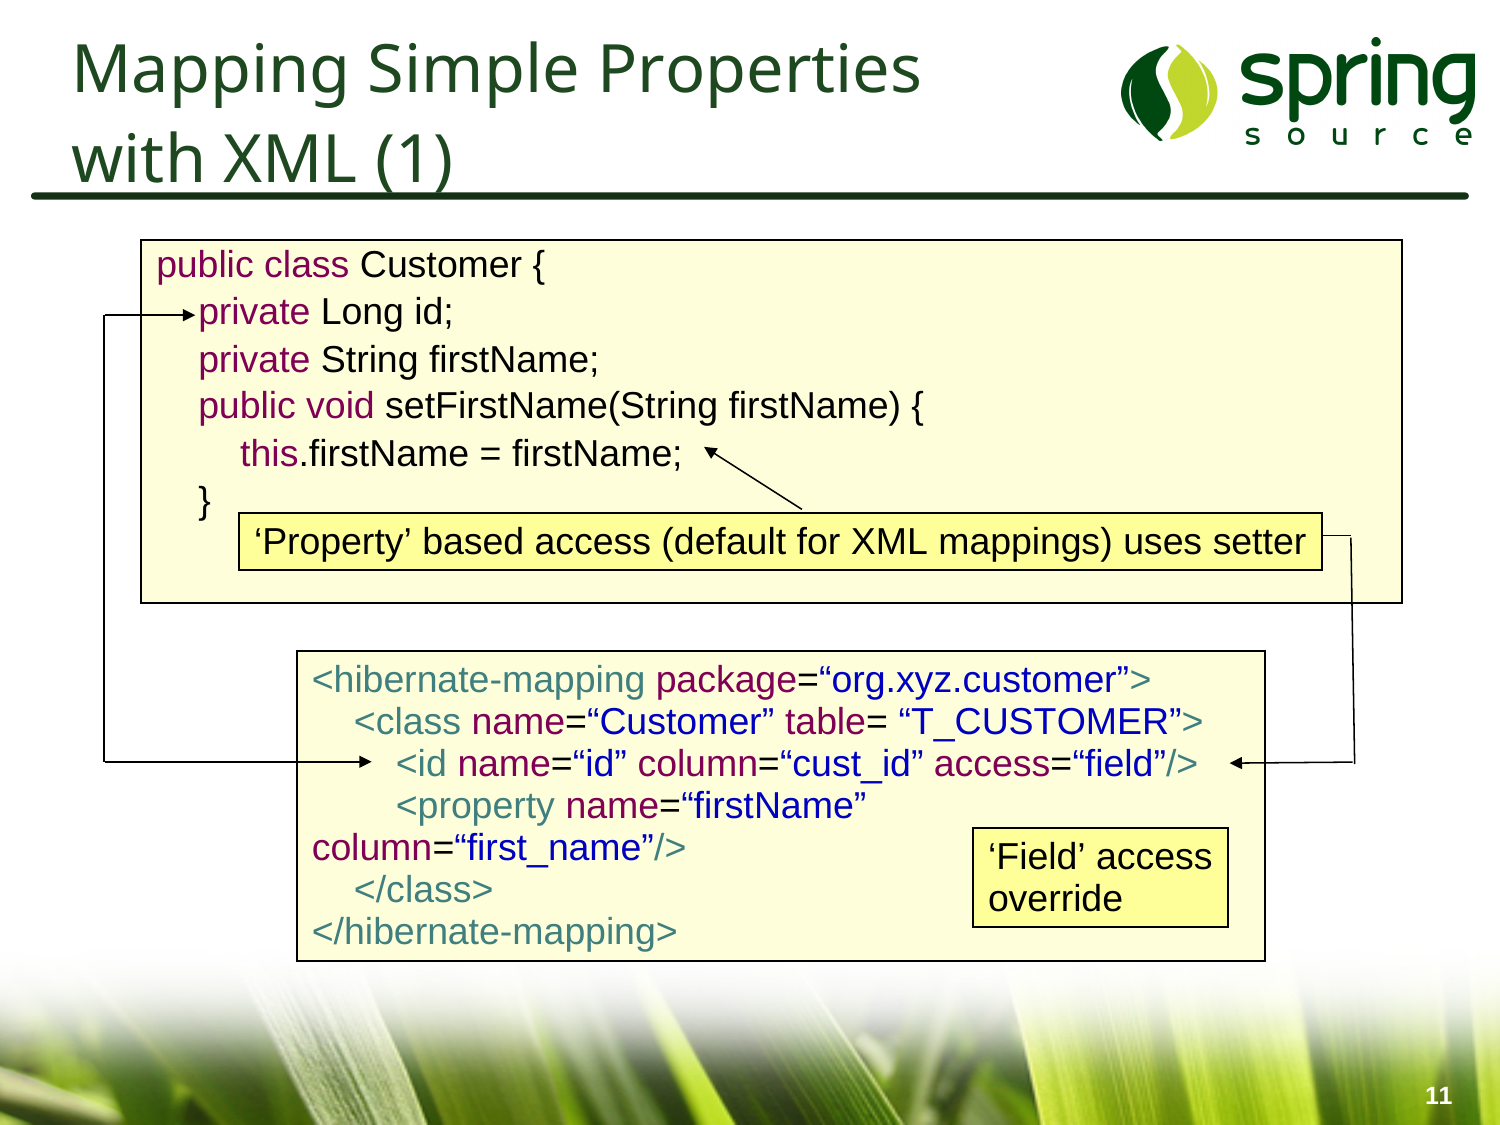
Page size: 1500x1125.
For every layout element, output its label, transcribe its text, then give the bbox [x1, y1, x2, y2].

picture [1121, 37, 1475, 145]
picture [0, 944, 1500, 1125]
text_box ‘Field’ access override [973, 827, 1228, 928]
list public class Customer { private Long id; private String firstName; public void setFirstName(String firstName) { this.firstName = firstName; } [141, 240, 1402, 603]
title Mapping Simple Properties with XML (1) [56, 13, 1089, 191]
text_box <hibernate-mapping package=“org.xyz.customer”> <class name=“Customer” table= “T_CUSTOMER”> <id name=“id” column=“cust_id” access=“field”/> <property name=“firstName” column=“first_name”/> </class> </hibernate-mapping> [297, 651, 1266, 961]
text_box ‘Property’ based access (default for XML mappings) uses setter [239, 512, 1323, 571]
